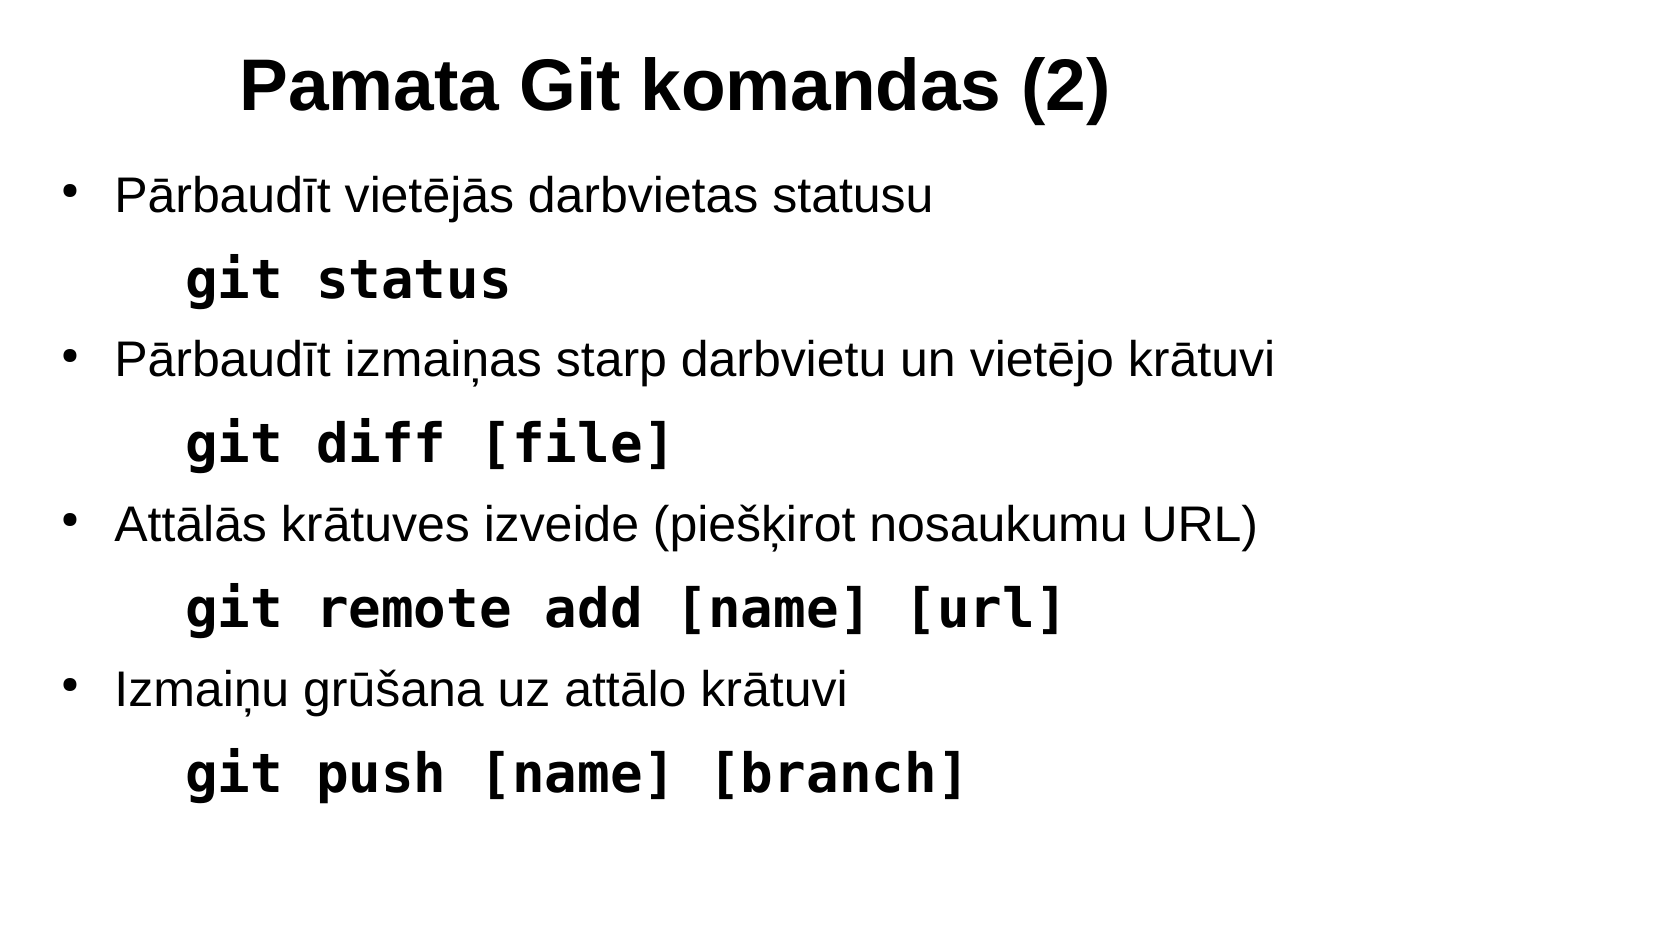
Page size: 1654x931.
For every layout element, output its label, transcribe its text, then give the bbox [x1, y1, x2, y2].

title Pamata Git komandas (2) [25, 5, 1325, 157]
list Pārbaudīt vietējās darbvietas statusu git status Pārbaudīt izmaiņas starp darbvietu un vietējo krātuvi git diff [file] Attālās krātuves izveide (piešķirot nosaukumu URL) git remote add [name] [url] Izmaiņu grūšana uz attālo krātuvi git push [name] [branch] [25, 156, 1628, 912]
